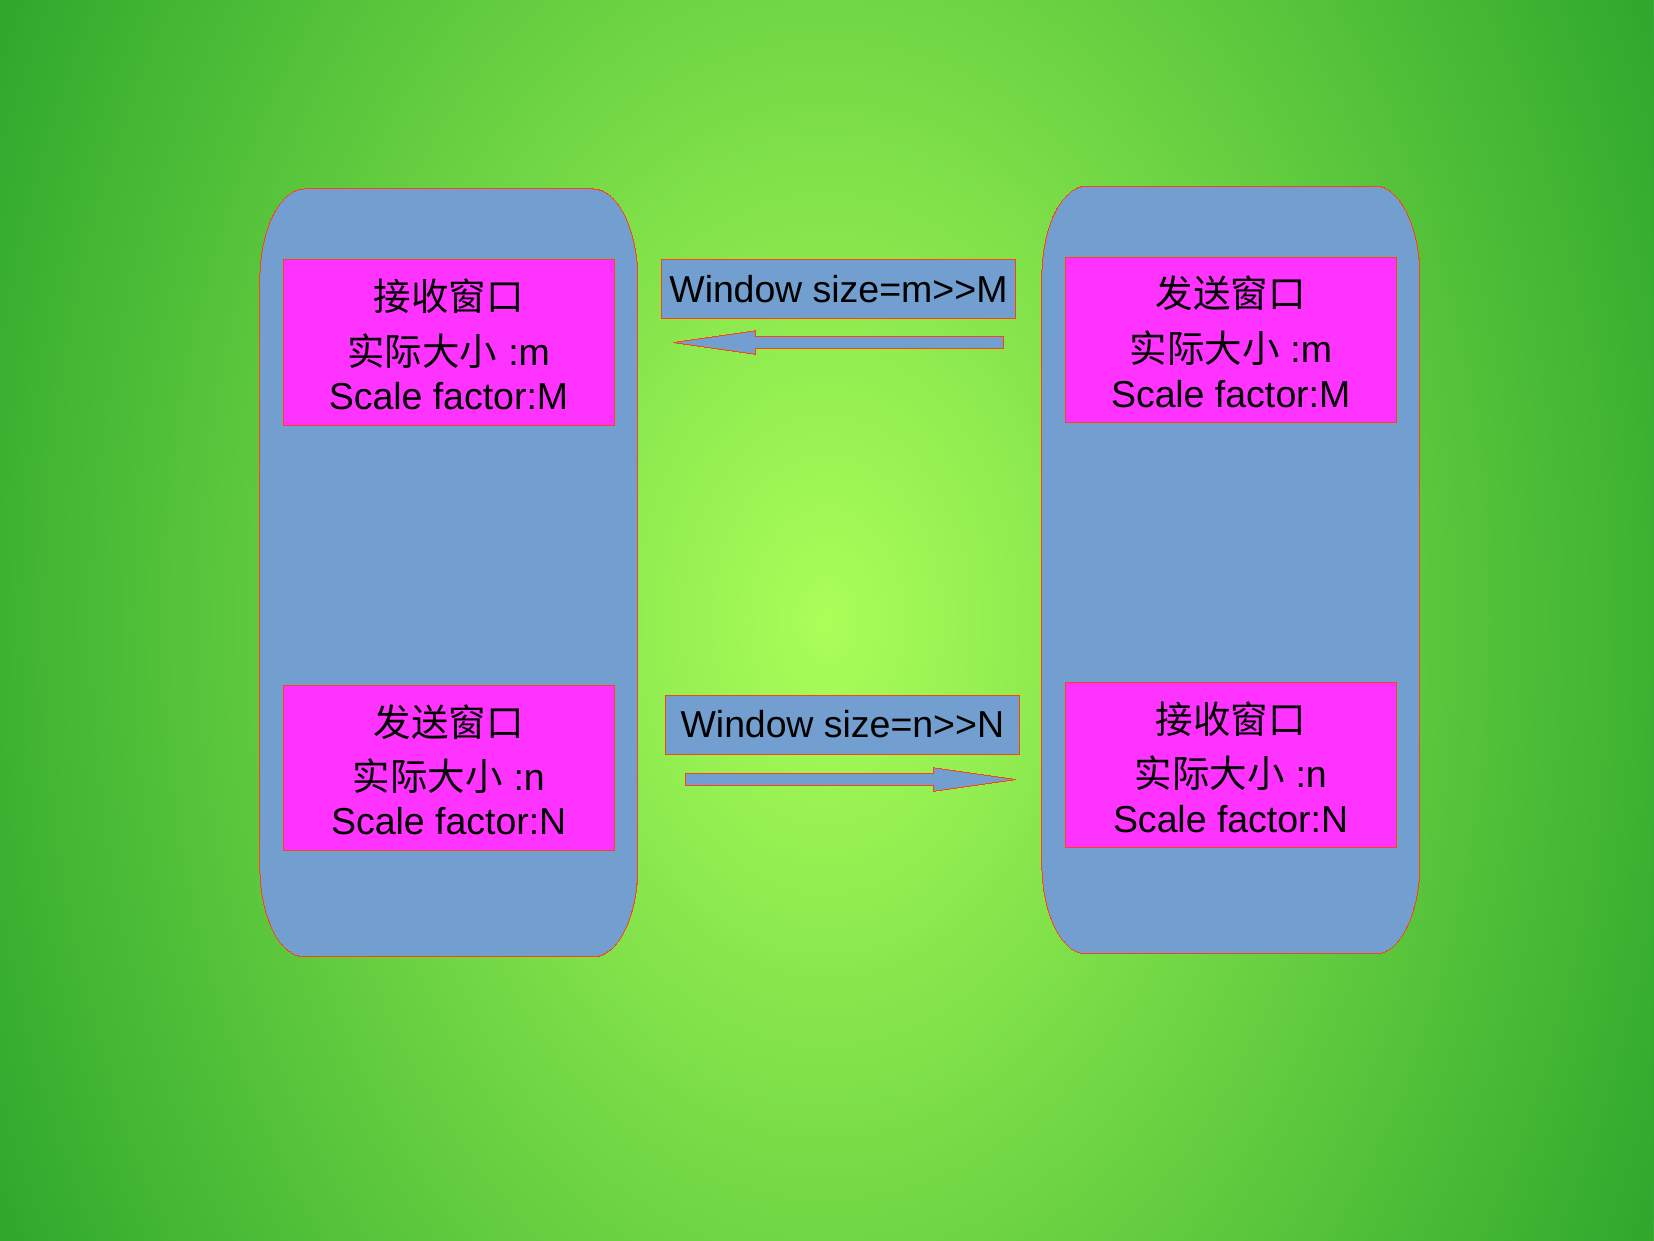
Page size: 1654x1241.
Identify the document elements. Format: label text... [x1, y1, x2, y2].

text_box 接收窗口 实际大小:m Scale factor:M [283, 259, 615, 426]
text_box Window size=n>>N [665, 695, 1020, 755]
text_box 发送窗口 实际大小:m Scale factor:M [1065, 257, 1397, 423]
text_box [685, 767, 1016, 792]
text_box Window size=m>>M [661, 259, 1016, 319]
text_box 发送窗口 实际大小:n Scale factor:N [283, 685, 615, 851]
text_box 接收窗口 实际大小:n Scale factor:N [1065, 682, 1397, 848]
text_box [1041, 186, 1420, 954]
text_box [673, 330, 1004, 355]
text_box [259, 188, 638, 957]
